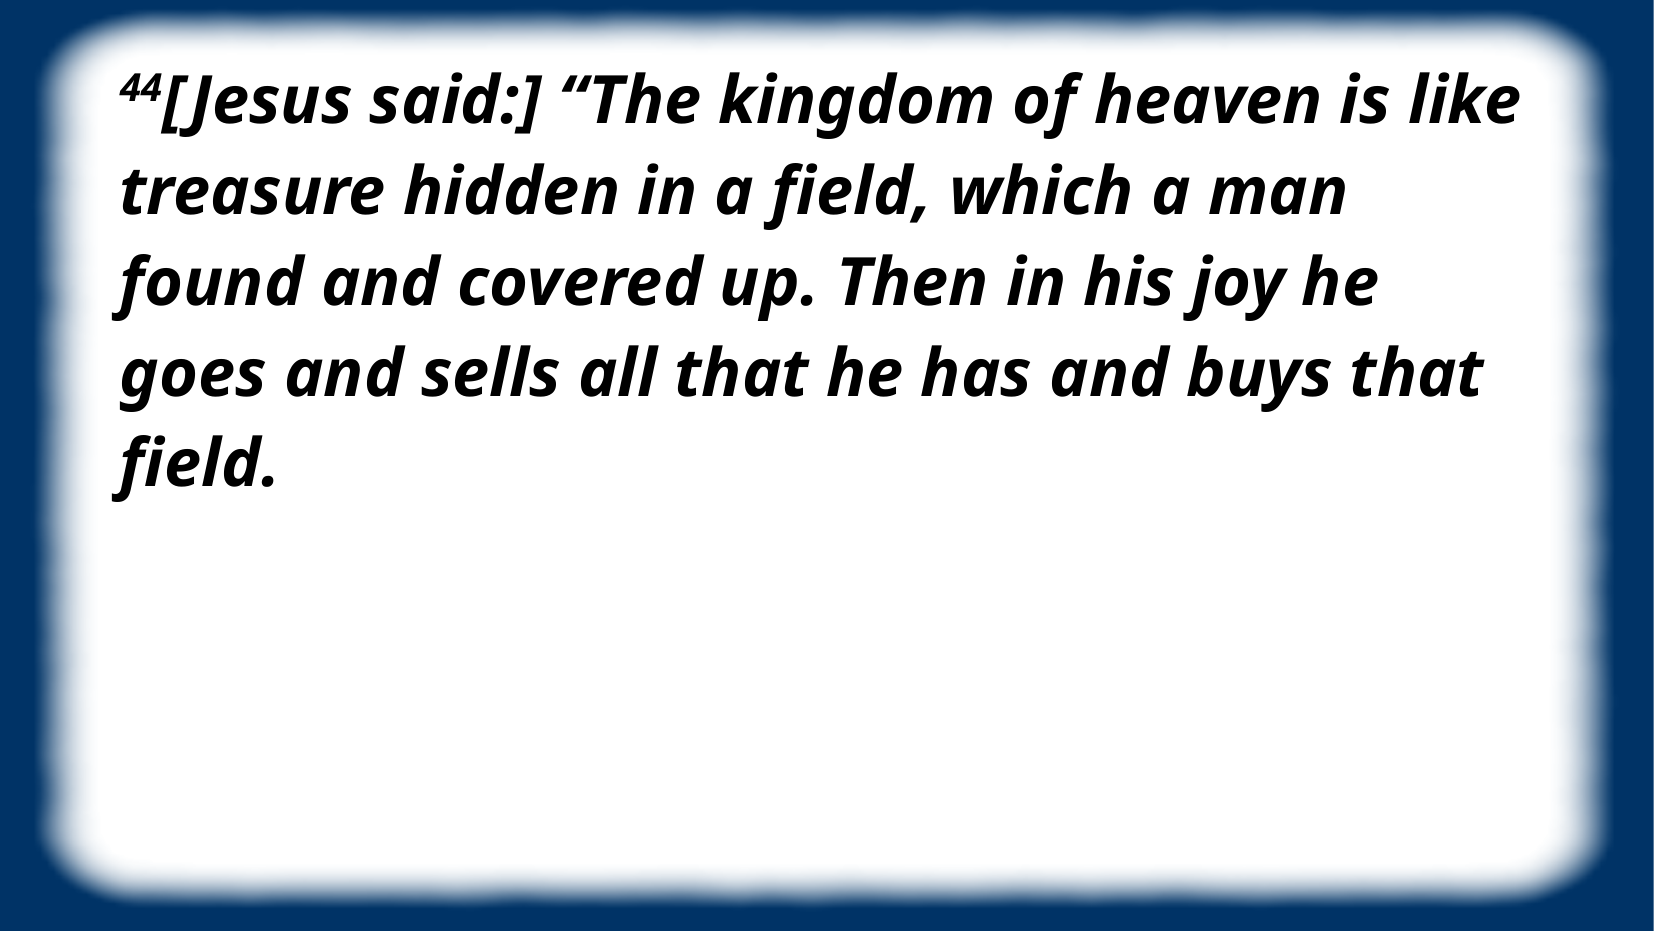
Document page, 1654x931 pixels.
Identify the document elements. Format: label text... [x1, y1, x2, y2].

picture [0, 0, 1654, 931]
text_box 44[Jesus said:] “The kingdom of heaven is like treasure hidden in a field, which a man found and covered up. Then in his joy he goes and sells all that he has and buys that field. [105, 45, 1546, 415]
